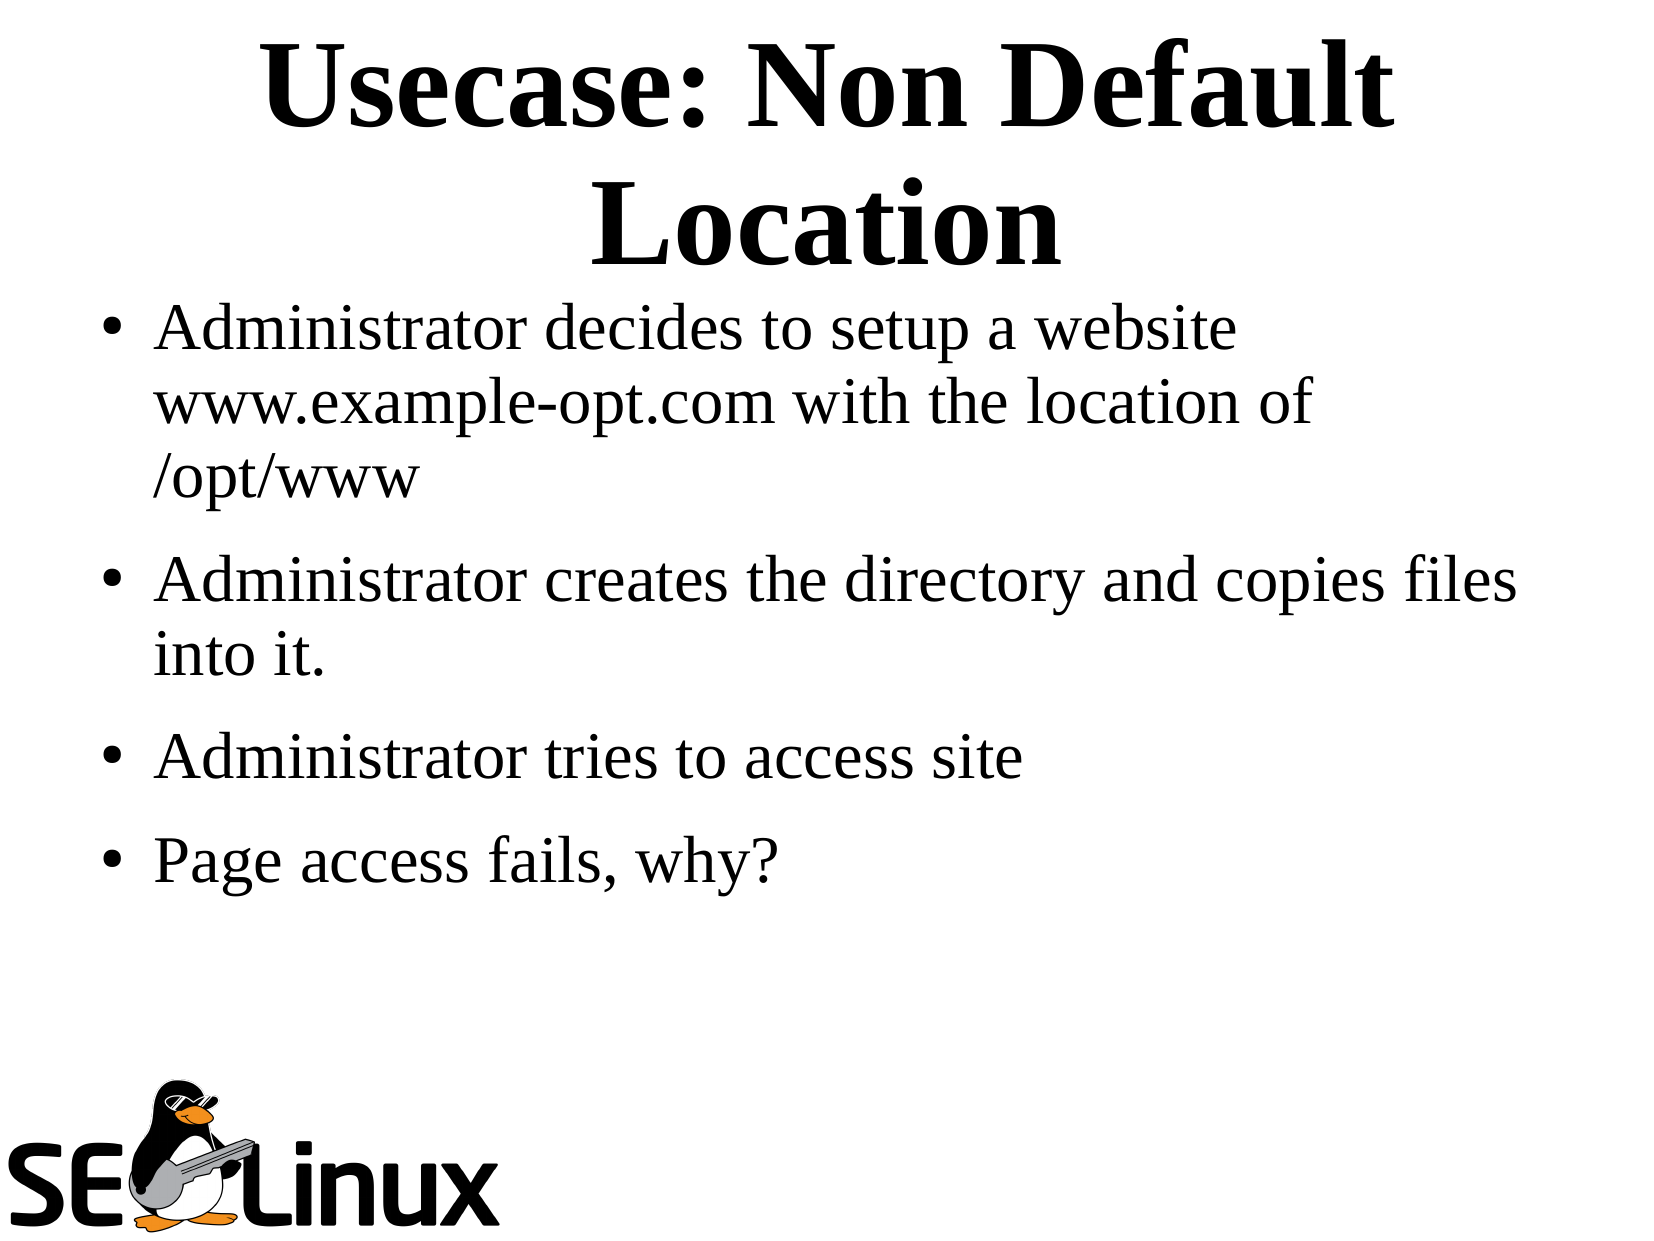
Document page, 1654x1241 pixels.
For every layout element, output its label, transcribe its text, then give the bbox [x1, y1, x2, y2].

list Administrator decides to setup a website www.example-opt.com with the location of /opt/www Administrator creates the directory and copies files into it. Administrator tries to access site Page access fails, why? [82, 290, 1571, 1010]
picture [0, 919, 526, 1241]
title Usecase: Non Default Location [82, 14, 1571, 290]
